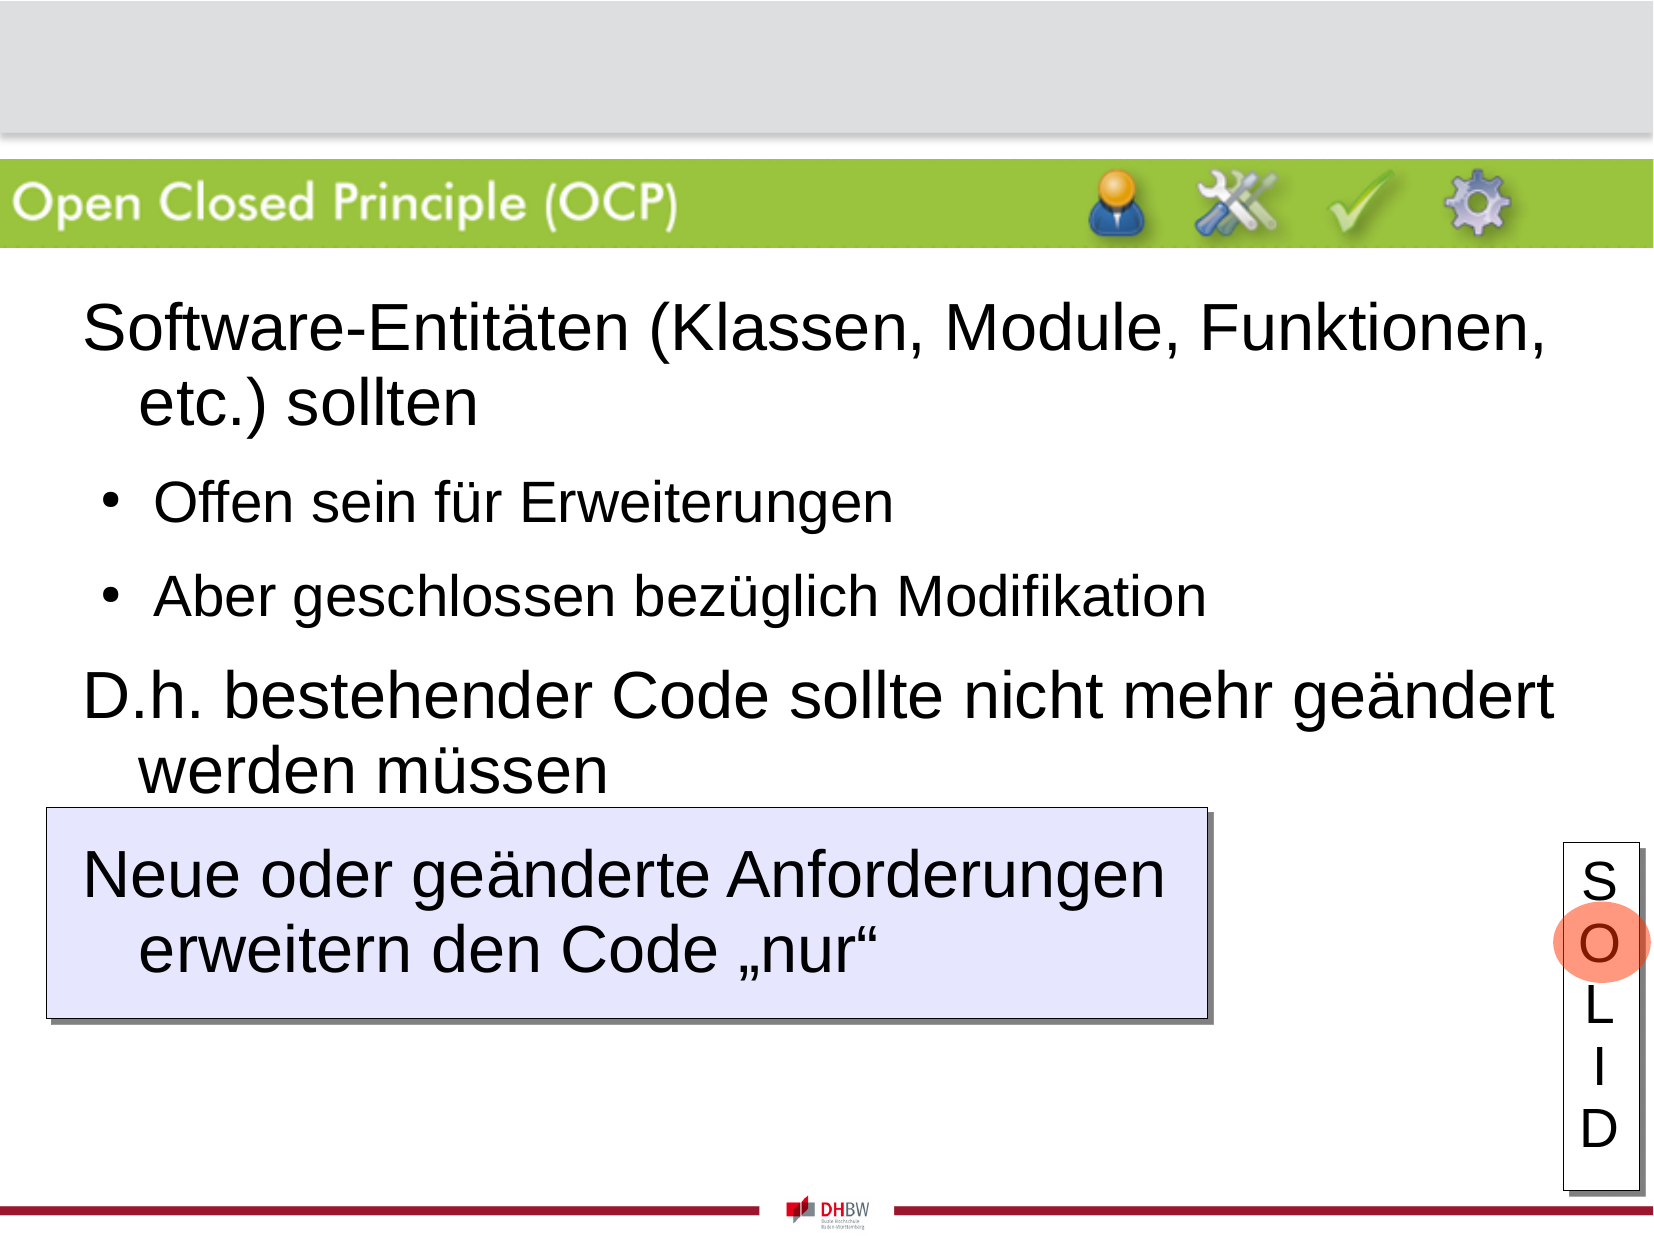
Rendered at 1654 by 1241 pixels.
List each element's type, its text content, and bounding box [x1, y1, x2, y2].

text_box [46, 807, 1208, 1019]
text_box [1553, 901, 1651, 983]
picture [0, 1, 1654, 1237]
list Software-Entitäten (Klassen, Module, Funktionen, etc.) sollten Offen sein für Erweiterungen Aber geschlossen bezüglich Modifikation D.h. bestehender Code sollte nicht mehr geändert werden müssen Neue oder geänderte Anforderungen erweitern den Code „nur“ [82, 290, 1571, 1010]
text_box S O L I D [1563, 842, 1640, 916]
text_box S O L I D [1563, 968, 1640, 1191]
